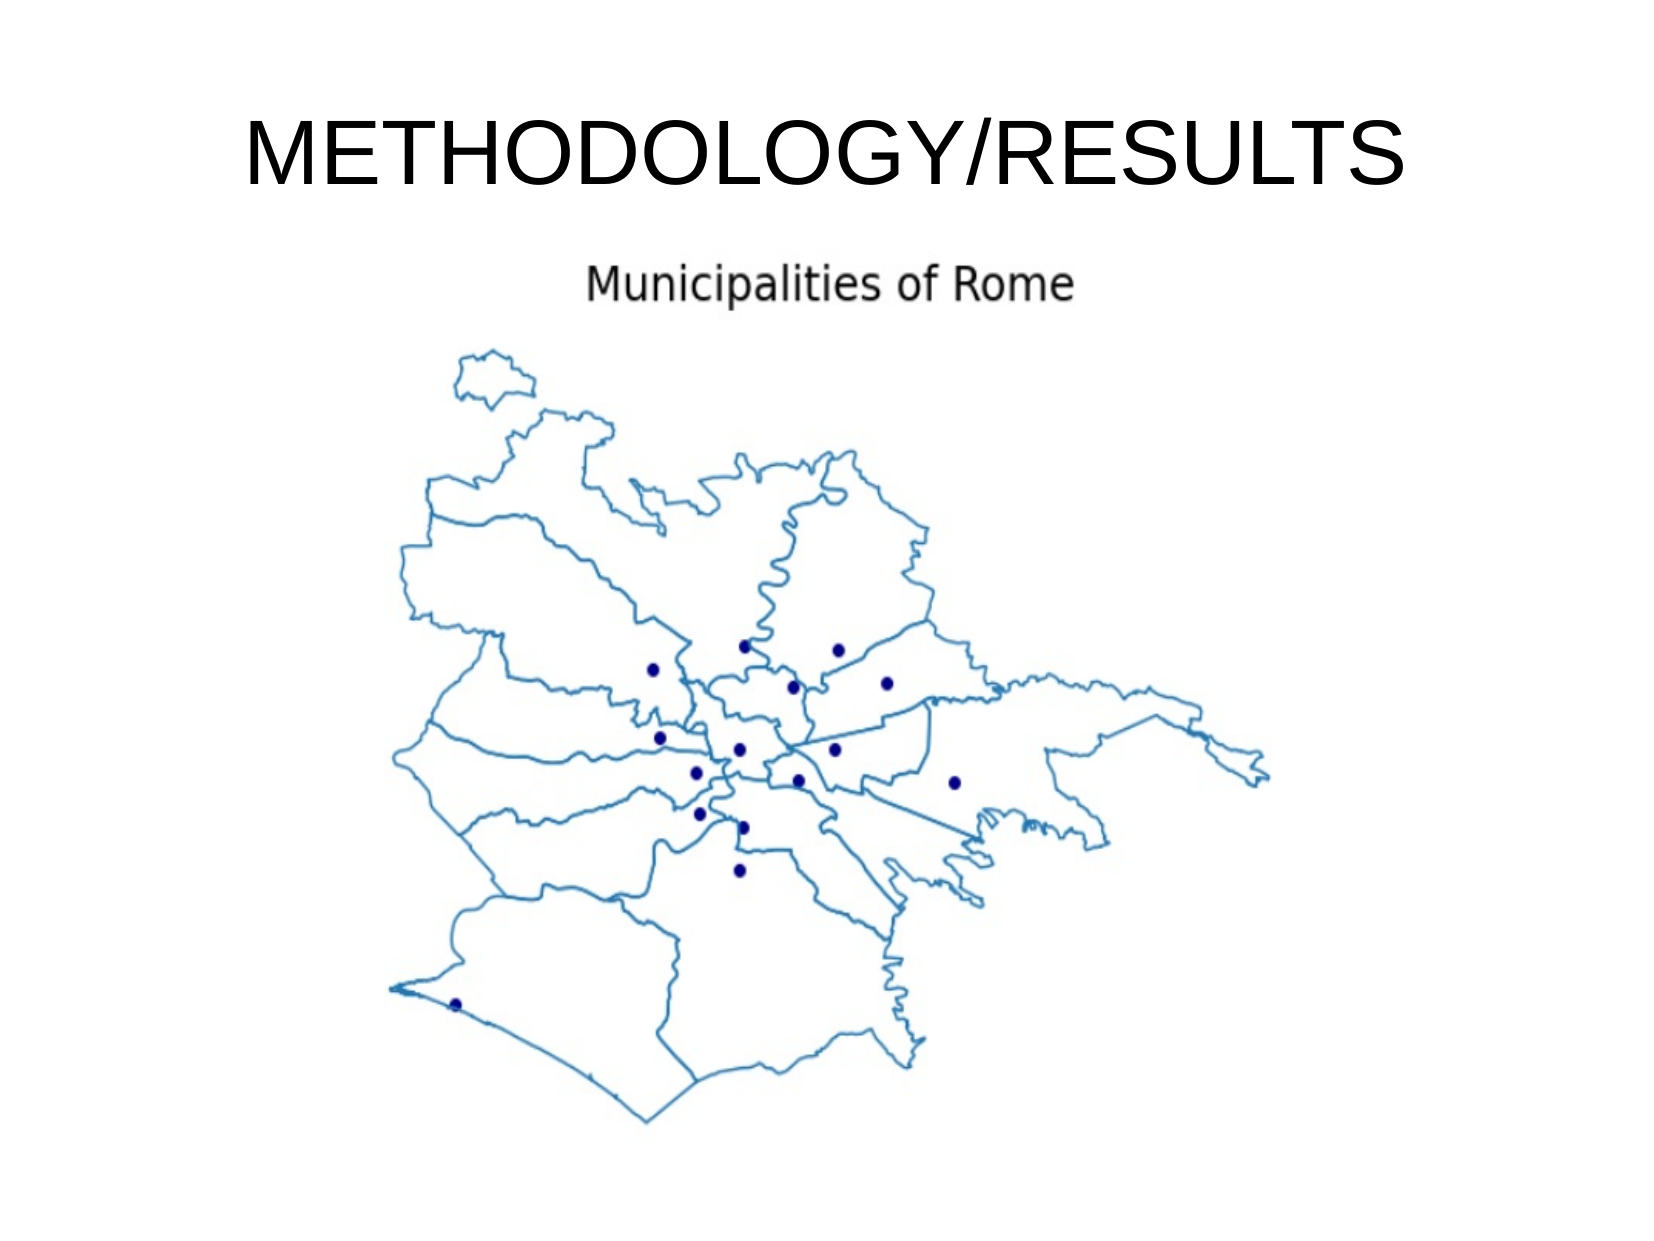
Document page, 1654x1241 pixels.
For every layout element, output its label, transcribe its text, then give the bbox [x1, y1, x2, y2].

title METHODOLOGY/RESULTS [82, 49, 1571, 257]
picture [360, 209, 1654, 1241]
